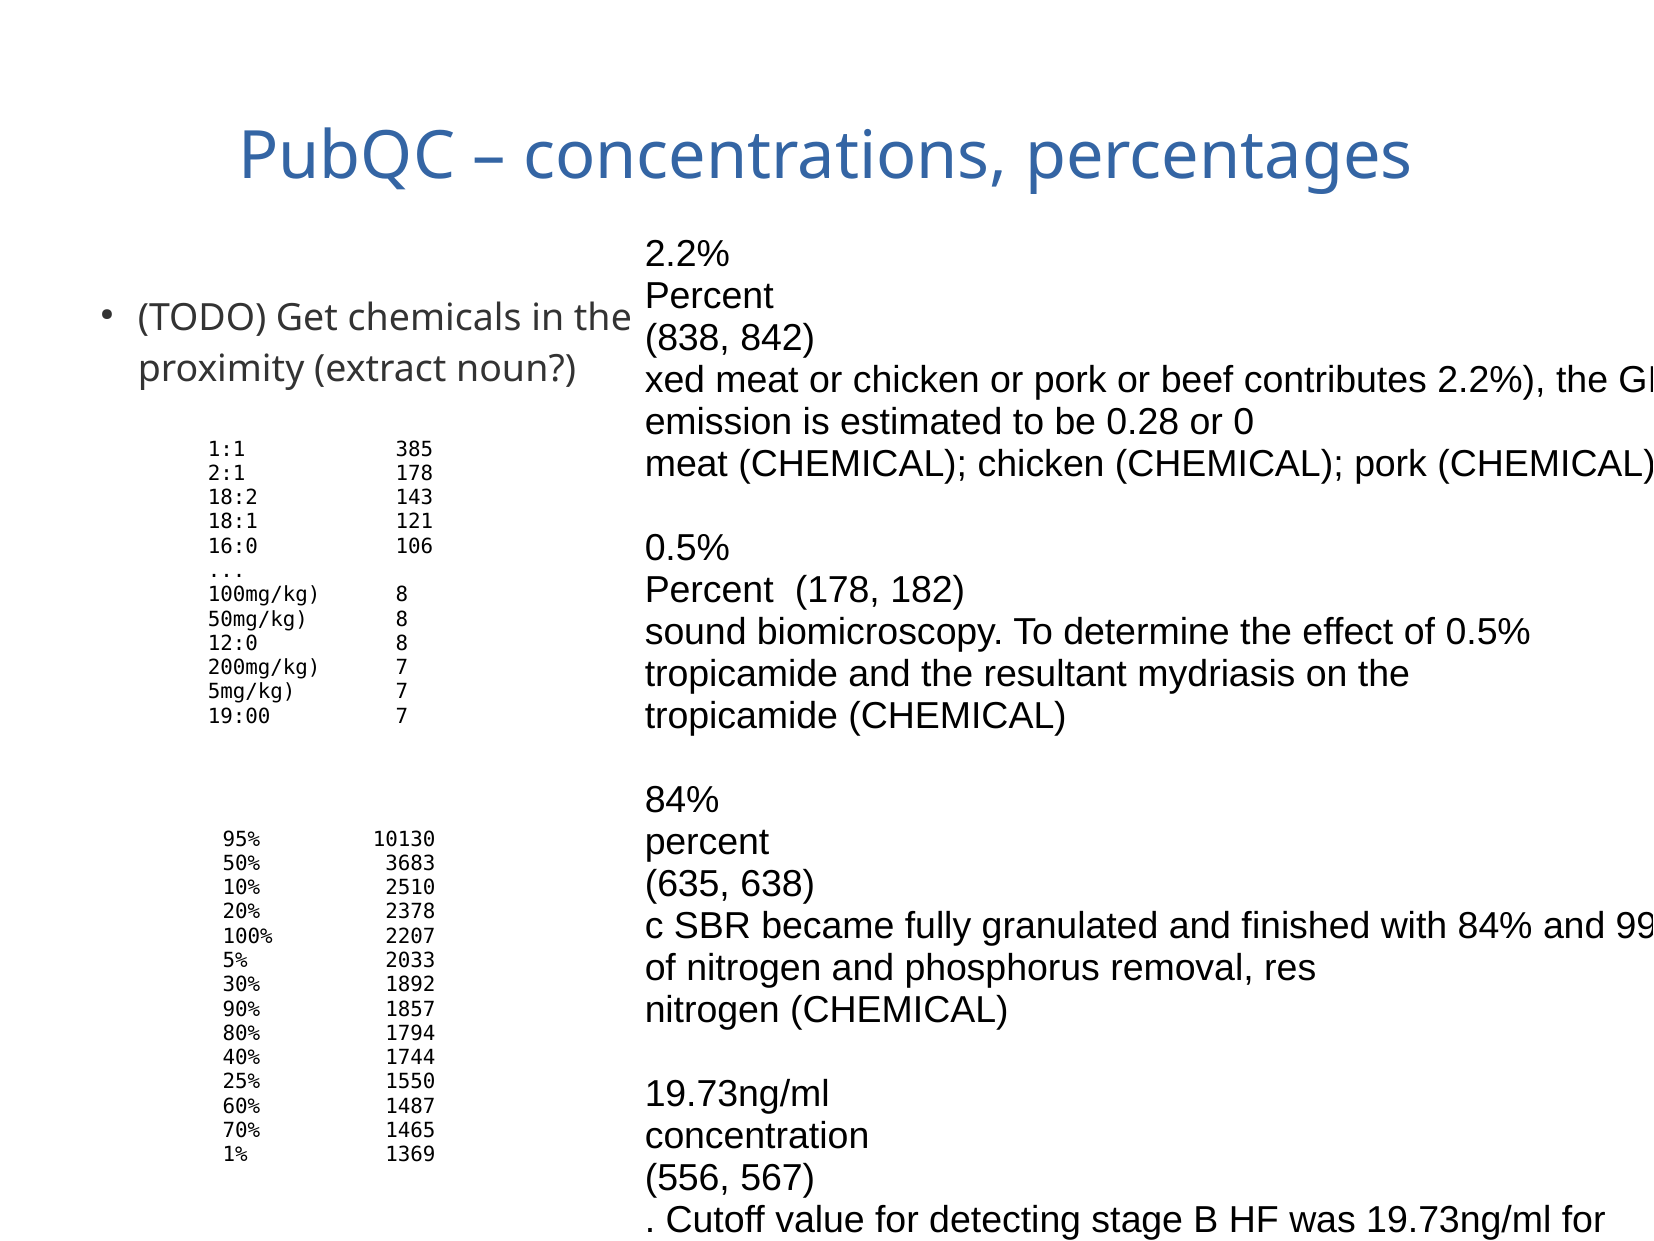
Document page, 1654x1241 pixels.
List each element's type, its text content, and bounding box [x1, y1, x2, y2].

list (TODO) Get chemicals in the proximity (extract noun?) [82, 290, 630, 1010]
text_box 95% 10130 50% 3683 10% 2510 20% 2378 100% 2207 5% 2033 30% 1892 90% 1857 80% 1794 40% 1744 25% 1550 60% 1487 70% 1465 1% 1369 [207, 1010, 451, 1175]
title PubQC – concentrations, percentages [82, 49, 1571, 257]
text_box 2.2% Percent (838, 842) xed meat or chicken or pork or beef contributes 2.2%), the GHG emission is estimated to be 0.28 or 0 meat (CHEMICAL); chicken (CHEMICAL); pork (CHEMICAL) 0.5% Percent (178, 182) sound biomicroscopy. To determine the effect of 0.5% tropicamide and the resultant mydriasis on the tropicamide (CHEMICAL) 84% percent (635, 638) c SBR became fully granulated and finished with 84% and 99% of nitrogen and phosphorus removal, res nitrogen (CHEMICAL) 19.73ng/ml concentration (556, 567) . Cutoff value for detecting stage B HF was 19.73ng/ml for catestatin with 90% sensitivity and 50.9 catestatin (CHEMICAL) [630, 225, 1653, 1241]
